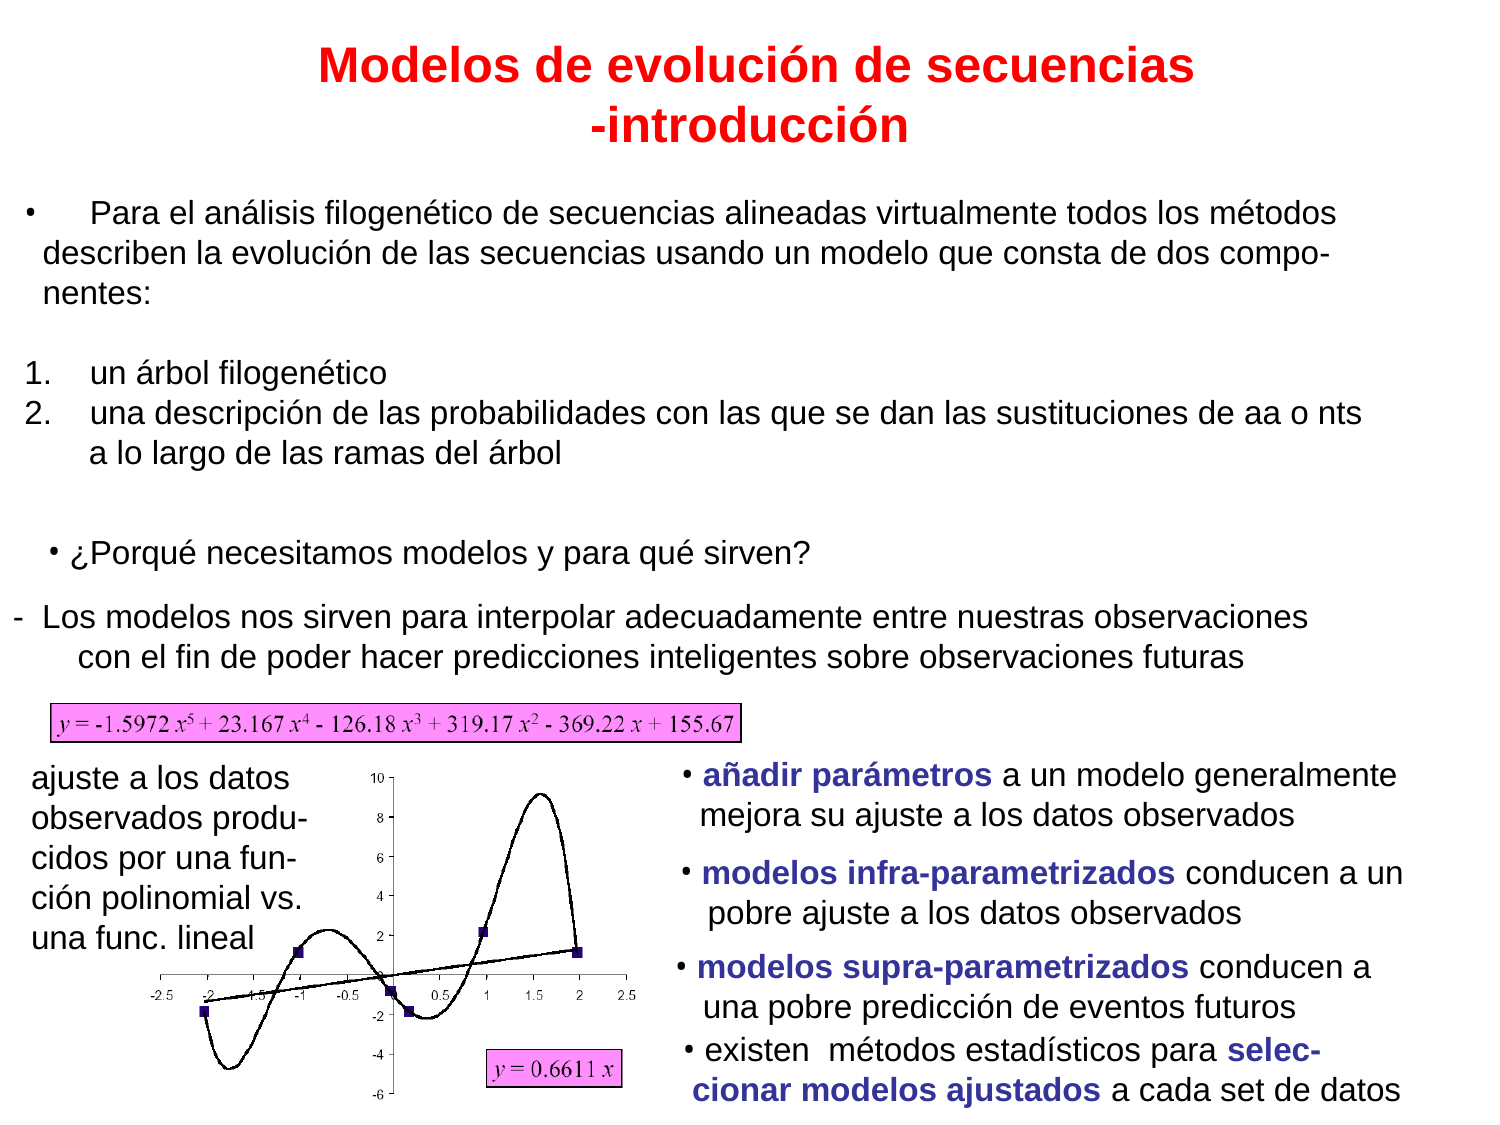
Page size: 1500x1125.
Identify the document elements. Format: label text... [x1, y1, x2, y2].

text_box ¿Porqué necesitamos modelos y para qué sirven? [33, 523, 828, 579]
picture [47, 698, 744, 1100]
text_box Para el análisis filogenético de secuencias alineadas virtualmente todos los métodos describen la evolución de las secuencias usando un modelo que consta de dos compo- nentes: un árbol filogenético una descripción de las probabilidades con las que se dan las sustituciones de aa o nts a lo largo de las ramas del árbol [9, 183, 1460, 479]
text_box modelos supra-parametrizados conducen a una pobre predicción de eventos futuros [660, 937, 1396, 1033]
text_box modelos infra-parametrizados conducen a un pobre ajuste a los datos observados [665, 843, 1429, 939]
text_box - Los modelos nos sirven para interpolar adecuadamente entre nuestras observaciones con el fin de poder hacer predicciones inteligentes sobre observaciones futuras [0, 587, 1448, 684]
text_box Modelos de evolución de secuencias -introducción [303, 24, 1211, 161]
text_box existen métodos estadísticos para selec- cionar modelos ajustados a cada set de datos [668, 1020, 1417, 1116]
text_box añadir parámetros a un modelo generalmente mejora su ajuste a los datos observados [666, 745, 1413, 841]
text_box ajuste a los datos observados produ- cidos por una fun- ción polinomial vs. una func. lineal [16, 748, 324, 964]
